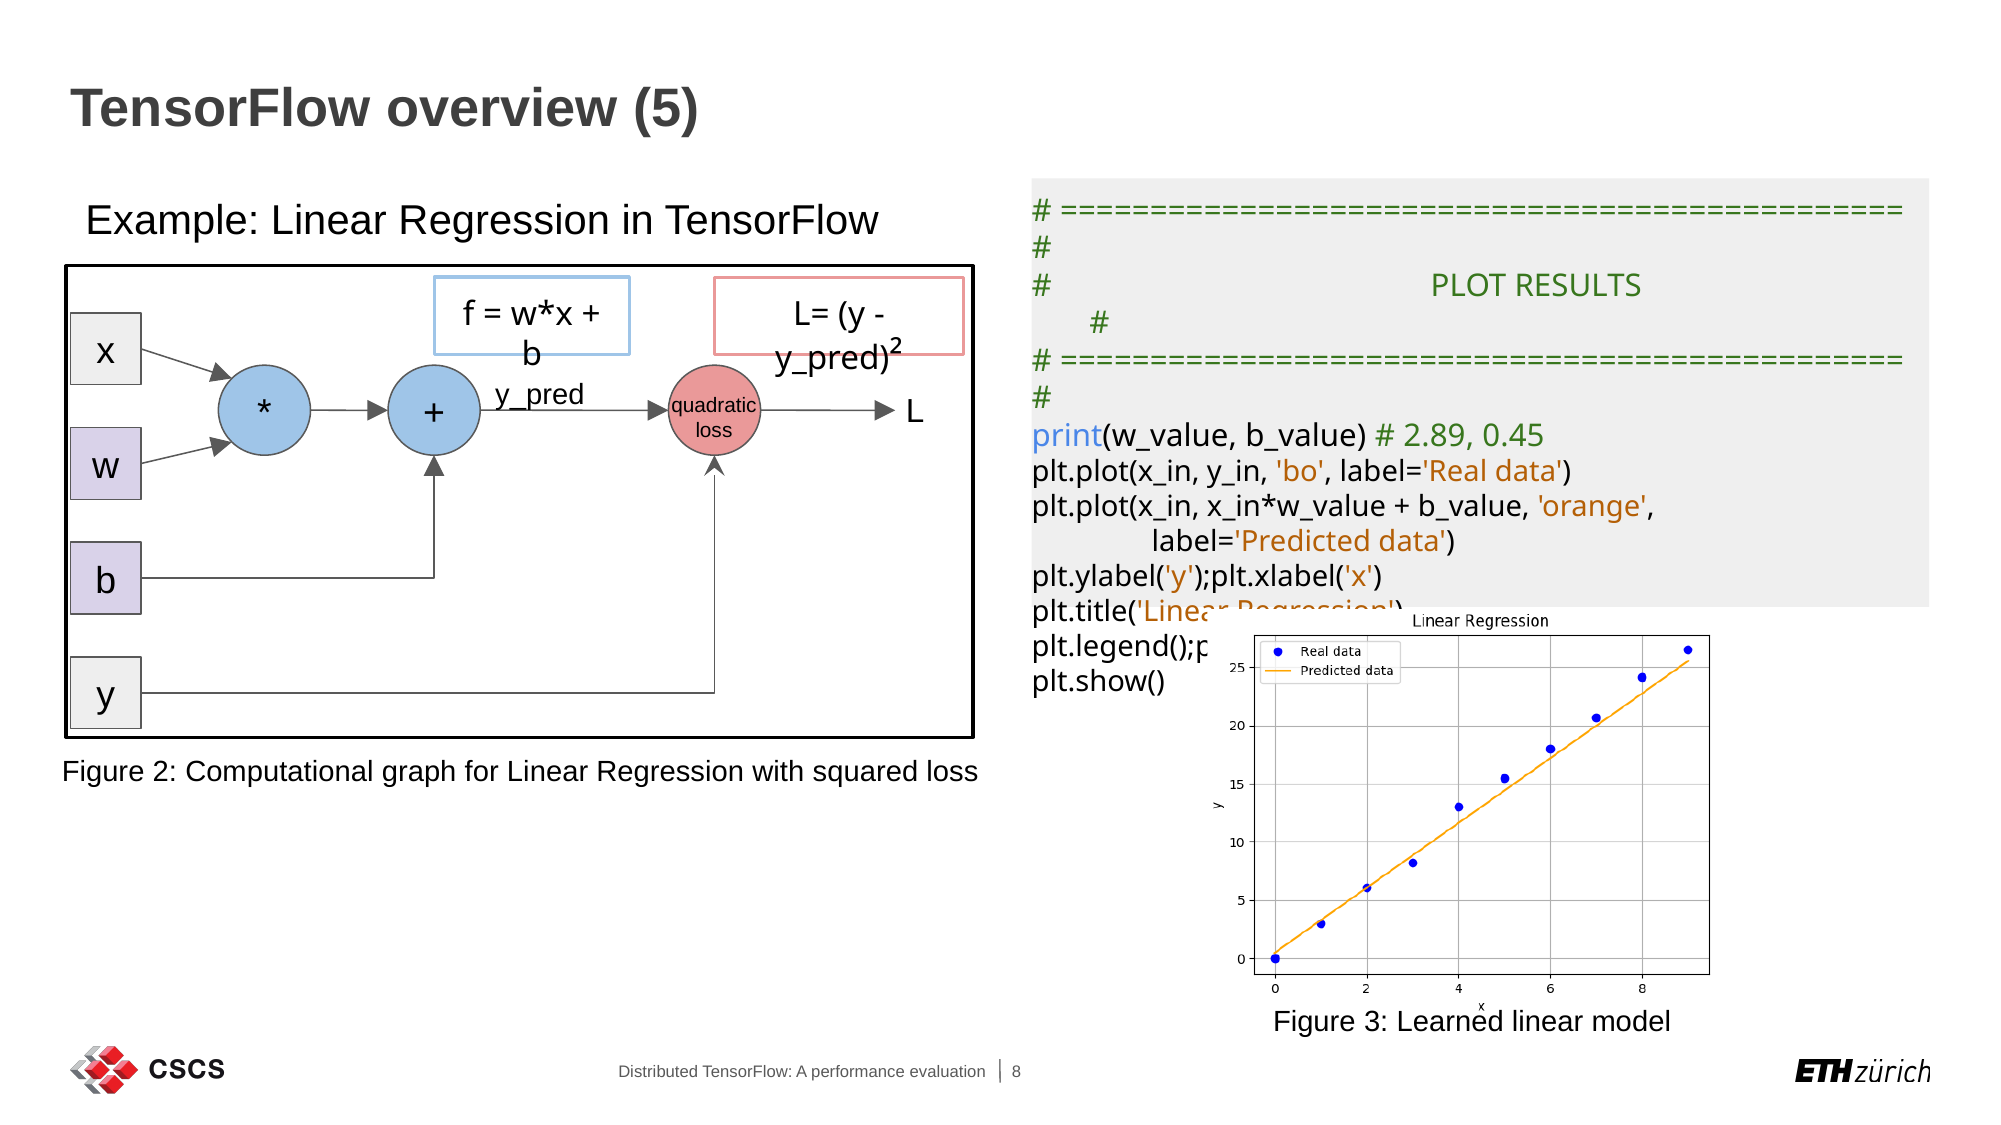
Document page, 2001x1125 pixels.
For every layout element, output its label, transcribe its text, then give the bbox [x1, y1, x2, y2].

text_box y_pred [480, 360, 669, 420]
title TensorFlow overview (5) [70, 7, 1930, 149]
text_box * [218, 365, 311, 456]
text_box y [70, 656, 141, 729]
text_box L [890, 374, 969, 434]
text_box f = w*x + b [434, 277, 630, 355]
text_box + [388, 365, 480, 456]
text_box x [70, 312, 141, 385]
footer Distributed TensorFlow: A performance evaluation [322, 1059, 998, 1083]
list # =============================================== # # PLOT RESULTS # # =============================================== # print(w_value, b_value) # 2.89, 0.45 plt.plot(x_in, y_in, 'bo', label='Real data') plt.plot(x_in, x_in*w_value + b_value, 'orange', label='Predicted data') plt.ylabel('y');plt.xlabel('x') plt.title('Linear Regression') plt.legend();plt.grid() plt.show() [1031, 178, 1930, 607]
picture [1207, 609, 1754, 1017]
text_box [684, 365, 745, 376]
slide_number <number> [999, 1059, 1063, 1083]
text_box Figure 3: Learned linear model [1258, 997, 1703, 1043]
text_box Figure 2: Computational graph for Linear Regression with squared loss [46, 747, 1021, 793]
text_box Example: Linear Regression in TensorFlow [70, 178, 978, 269]
picture [57, 1033, 236, 1106]
text_box L= (y - y_pred)² [714, 277, 964, 355]
text_box w [70, 427, 141, 500]
picture [1795, 1059, 1930, 1082]
text_box b [70, 542, 141, 614]
text_box quadratic loss [636, 376, 792, 462]
